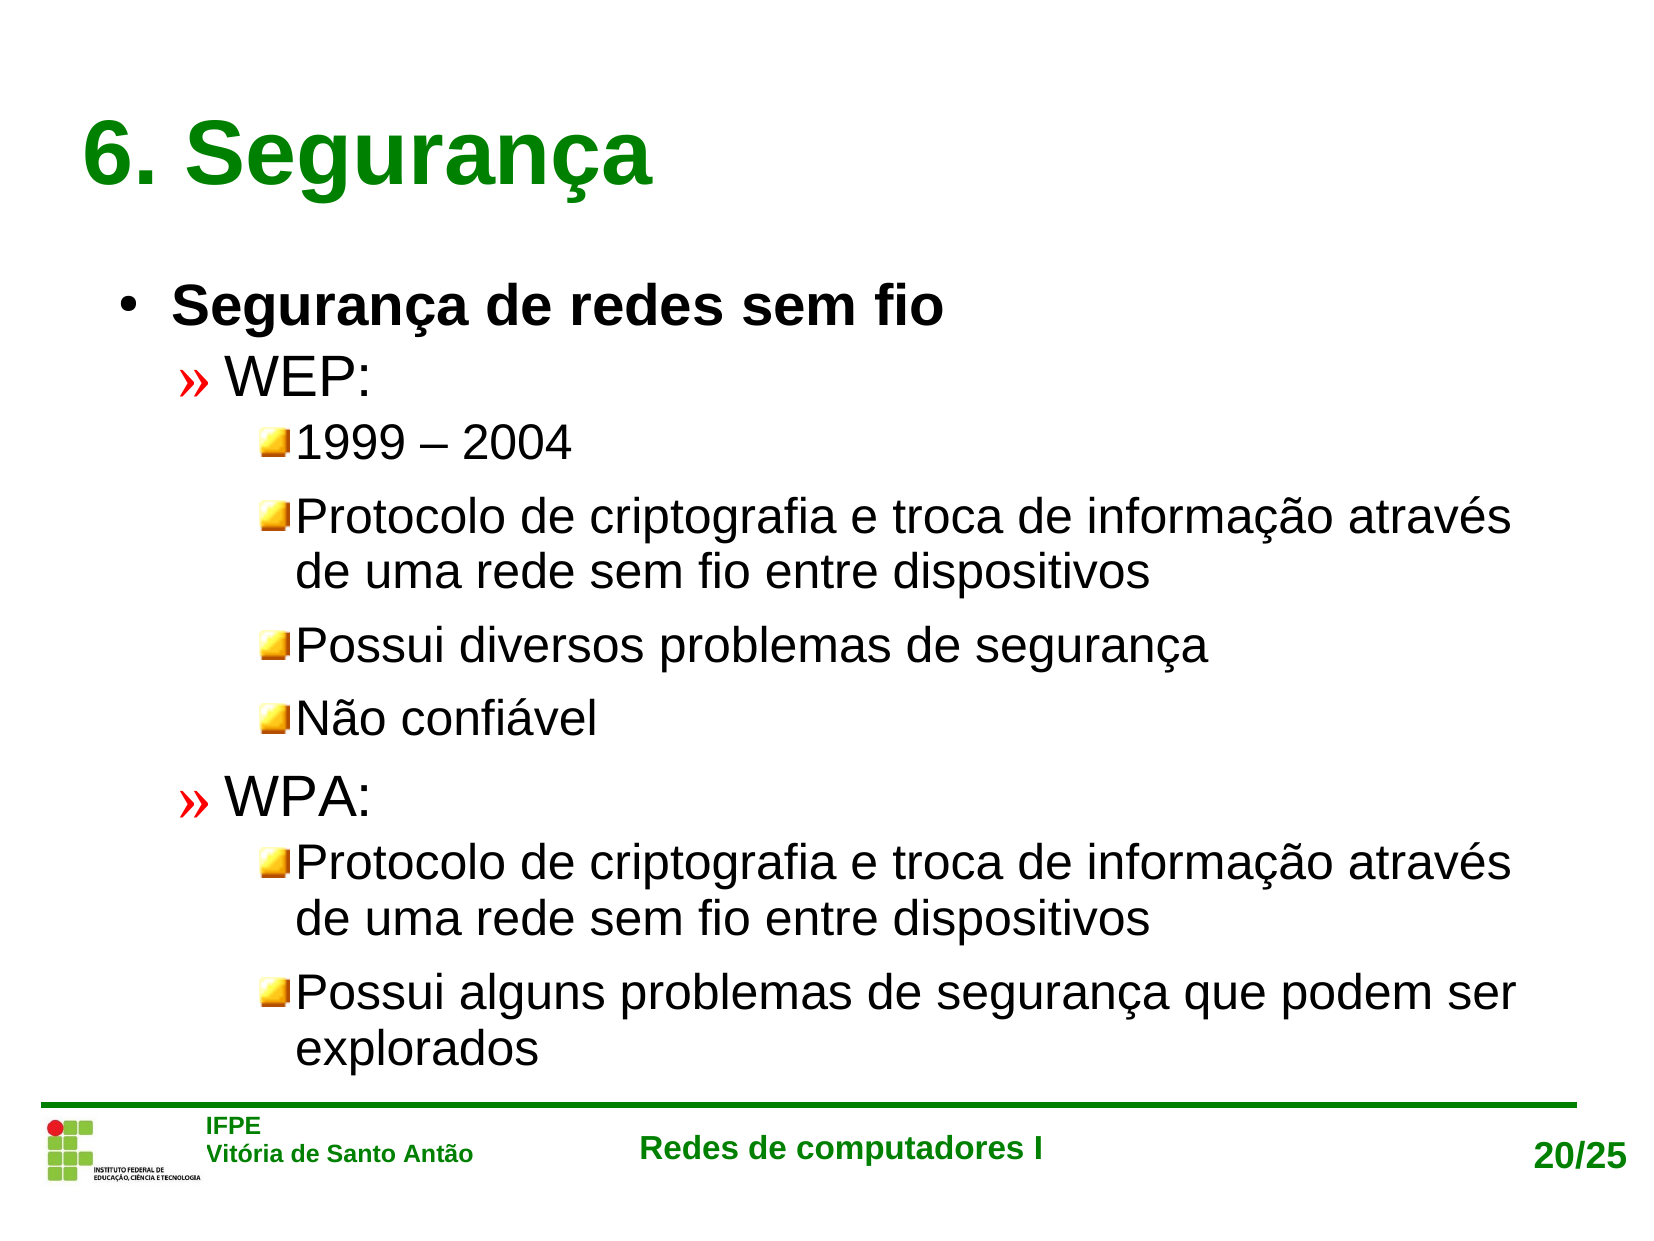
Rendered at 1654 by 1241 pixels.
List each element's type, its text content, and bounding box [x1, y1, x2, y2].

list Segurança de redes sem fio WEP: 1999 – 2004 Protocolo de criptografia e troca de informação através de uma rede sem fio entre dispositivos Possui diversos problemas de segurança Não confiável WPA: Protocolo de criptografia e troca de informação através de uma rede sem fio entre dispositivos Possui alguns problemas de segurança que podem ser explorados [82, 272, 1571, 1091]
picture [39, 1111, 207, 1191]
title 6. Segurança [82, 49, 1571, 257]
